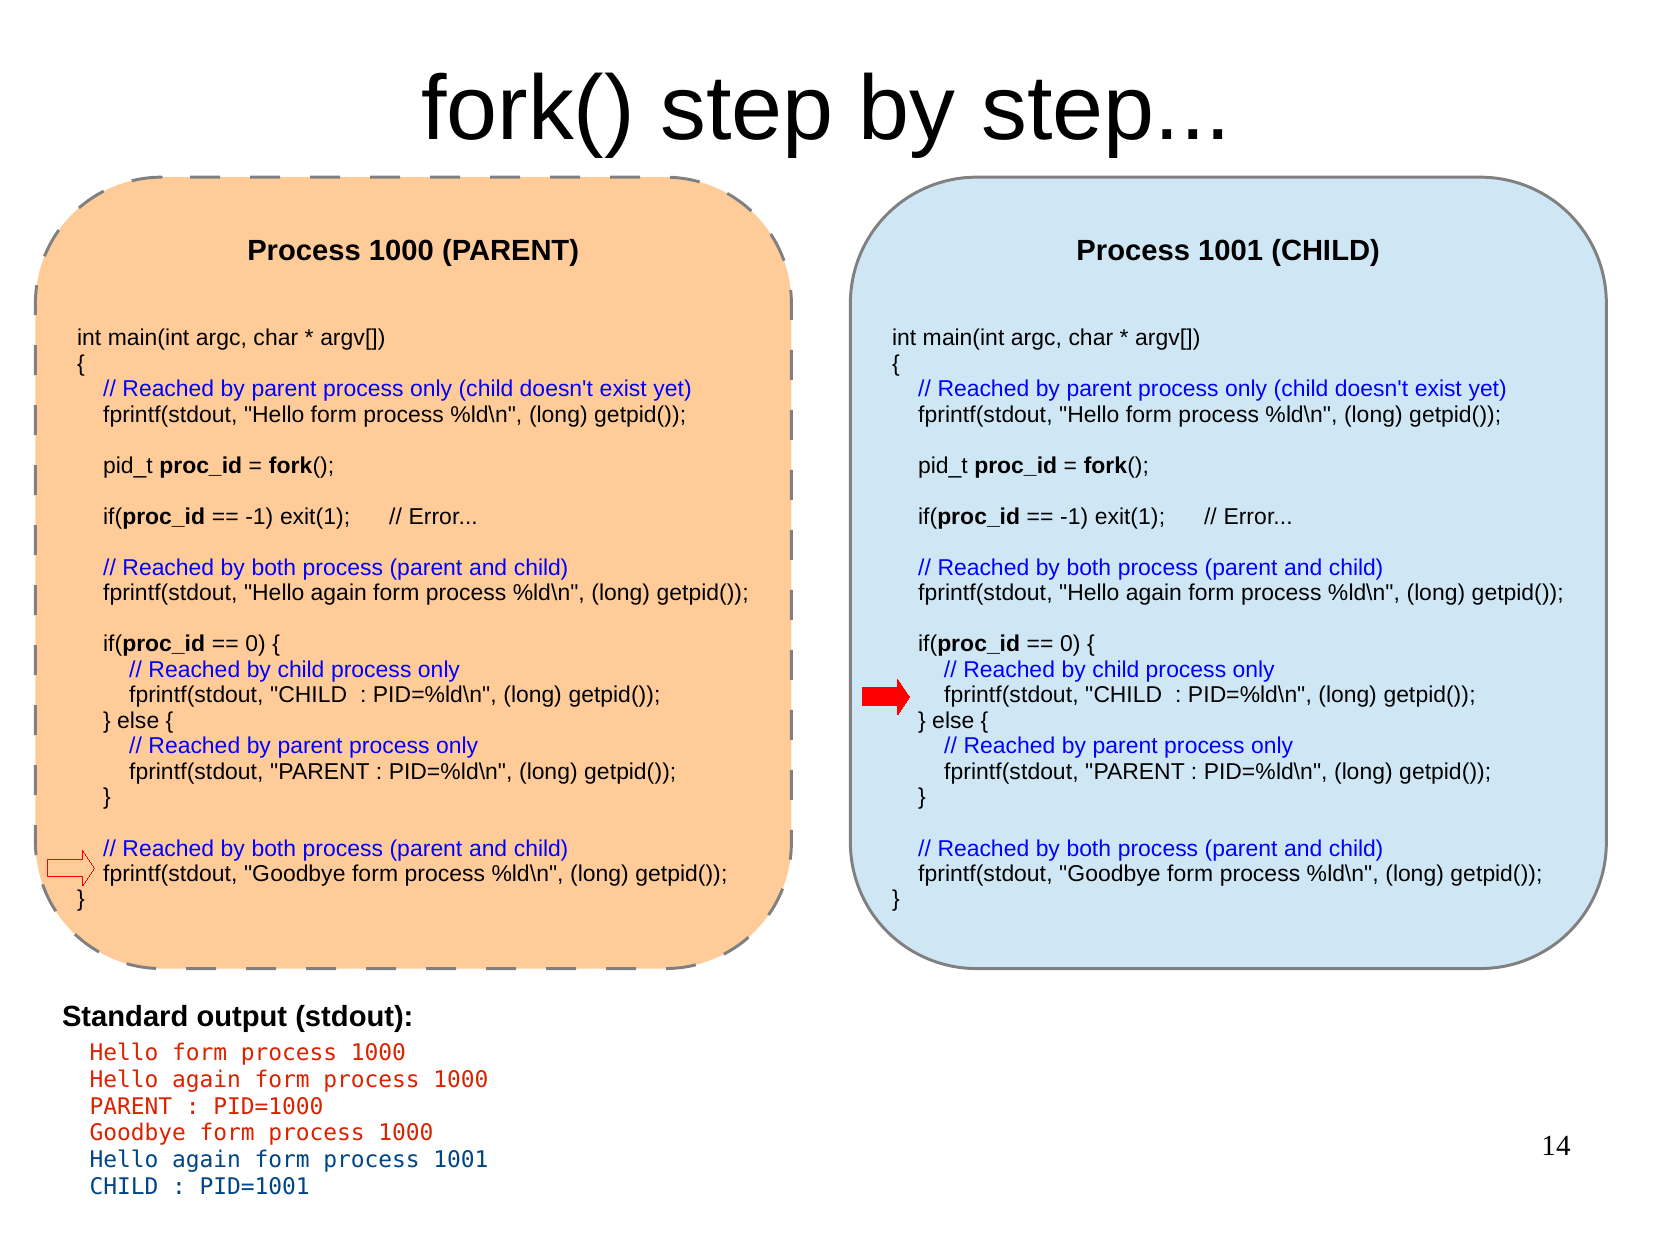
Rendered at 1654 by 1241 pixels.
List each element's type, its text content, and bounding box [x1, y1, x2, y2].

title fork() step by step... [82, 49, 1571, 166]
text_box [862, 679, 910, 715]
text_box Standard output (stdout): Hello form process 1000 Hello again form process 1000 PARENT : PID=1000 Goodbye form process 1000 Hello again form process 1001 CHILD : PID=1001 [47, 992, 1619, 1235]
text_box Process 1001 (CHILD) int main(int argc, char * argv[]) { // Reached by parent process only (child doesn't exist yet) fprintf(stdout, "Hello form process %ld\n", (long) getpid()); pid_t proc_id = fork(); if(proc_id == -1) exit(1); // Error... // Reached by both process (parent and child) fprintf(stdout, "Hello again form process %ld\n", (long) getpid()); if(proc_id == 0) { // Reached by child process only fprintf(stdout, "CHILD : PID=%ld\n", (long) getpid()); } else { // Reached by parent process only fprintf(stdout, "PARENT : PID=%ld\n", (long) getpid()); } // Reached by both process (parent and child) fprintf(stdout, "Goodbye form process %ld\n", (long) getpid()); } [850, 177, 1607, 969]
text_box Process 1000 (PARENT) int main(int argc, char * argv[]) { // Reached by parent process only (child doesn't exist yet) fprintf(stdout, "Hello form process %ld\n", (long) getpid()); pid_t proc_id = fork(); if(proc_id == -1) exit(1); // Error... // Reached by both process (parent and child) fprintf(stdout, "Hello again form process %ld\n", (long) getpid()); if(proc_id == 0) { // Reached by child process only fprintf(stdout, "CHILD : PID=%ld\n", (long) getpid()); } else { // Reached by parent process only fprintf(stdout, "PARENT : PID=%ld\n", (long) getpid()); } // Reached by both process (parent and child) fprintf(stdout, "Goodbye form process %ld\n", (long) getpid()); } [35, 177, 792, 969]
